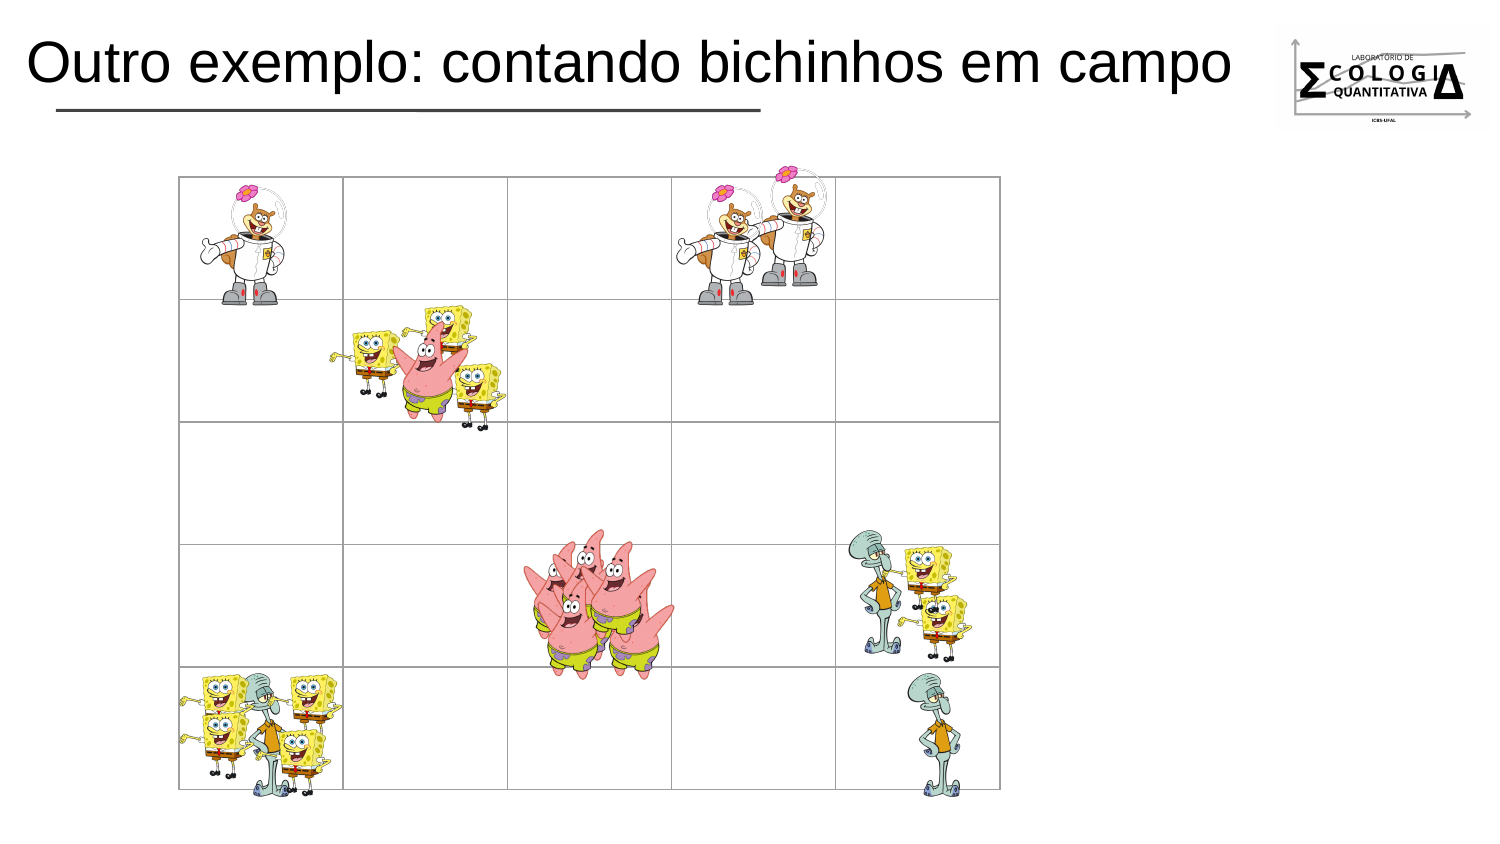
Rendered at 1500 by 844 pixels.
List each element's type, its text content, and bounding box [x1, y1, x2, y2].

text_box Outro exemplo: contando bichinhos em campo [11, 9, 1341, 117]
table_cell [672, 300, 835, 421]
picture [178, 179, 309, 311]
table_cell [180, 784, 198, 789]
table_header [785, 292, 835, 299]
table_cell [672, 423, 835, 544]
table_cell [508, 300, 671, 421]
table_cell [836, 300, 999, 421]
table_cell [958, 545, 999, 666]
table_cell [344, 300, 400, 325]
table_cell [836, 668, 999, 789]
table_header [836, 178, 999, 299]
picture [1275, 23, 1490, 131]
picture [654, 160, 849, 311]
table_cell [344, 423, 507, 544]
table_cell [836, 658, 896, 666]
table_cell [508, 668, 671, 789]
table_header [508, 178, 671, 299]
picture [868, 669, 1000, 801]
table_cell [672, 545, 835, 666]
table_cell [180, 423, 342, 544]
picture [809, 526, 973, 667]
table_cell [180, 300, 342, 421]
table_cell [180, 545, 342, 666]
picture [506, 526, 690, 683]
picture [328, 300, 507, 436]
table_cell [478, 300, 507, 358]
table_cell [508, 646, 520, 666]
table_cell [508, 423, 671, 538]
table_cell [836, 423, 999, 544]
table_header [344, 178, 507, 299]
table_cell [344, 668, 507, 789]
table_cell [344, 403, 375, 421]
table_cell [332, 747, 342, 789]
table_cell [672, 668, 835, 789]
table_header [180, 178, 342, 299]
picture [178, 669, 343, 801]
table_cell [344, 545, 507, 666]
